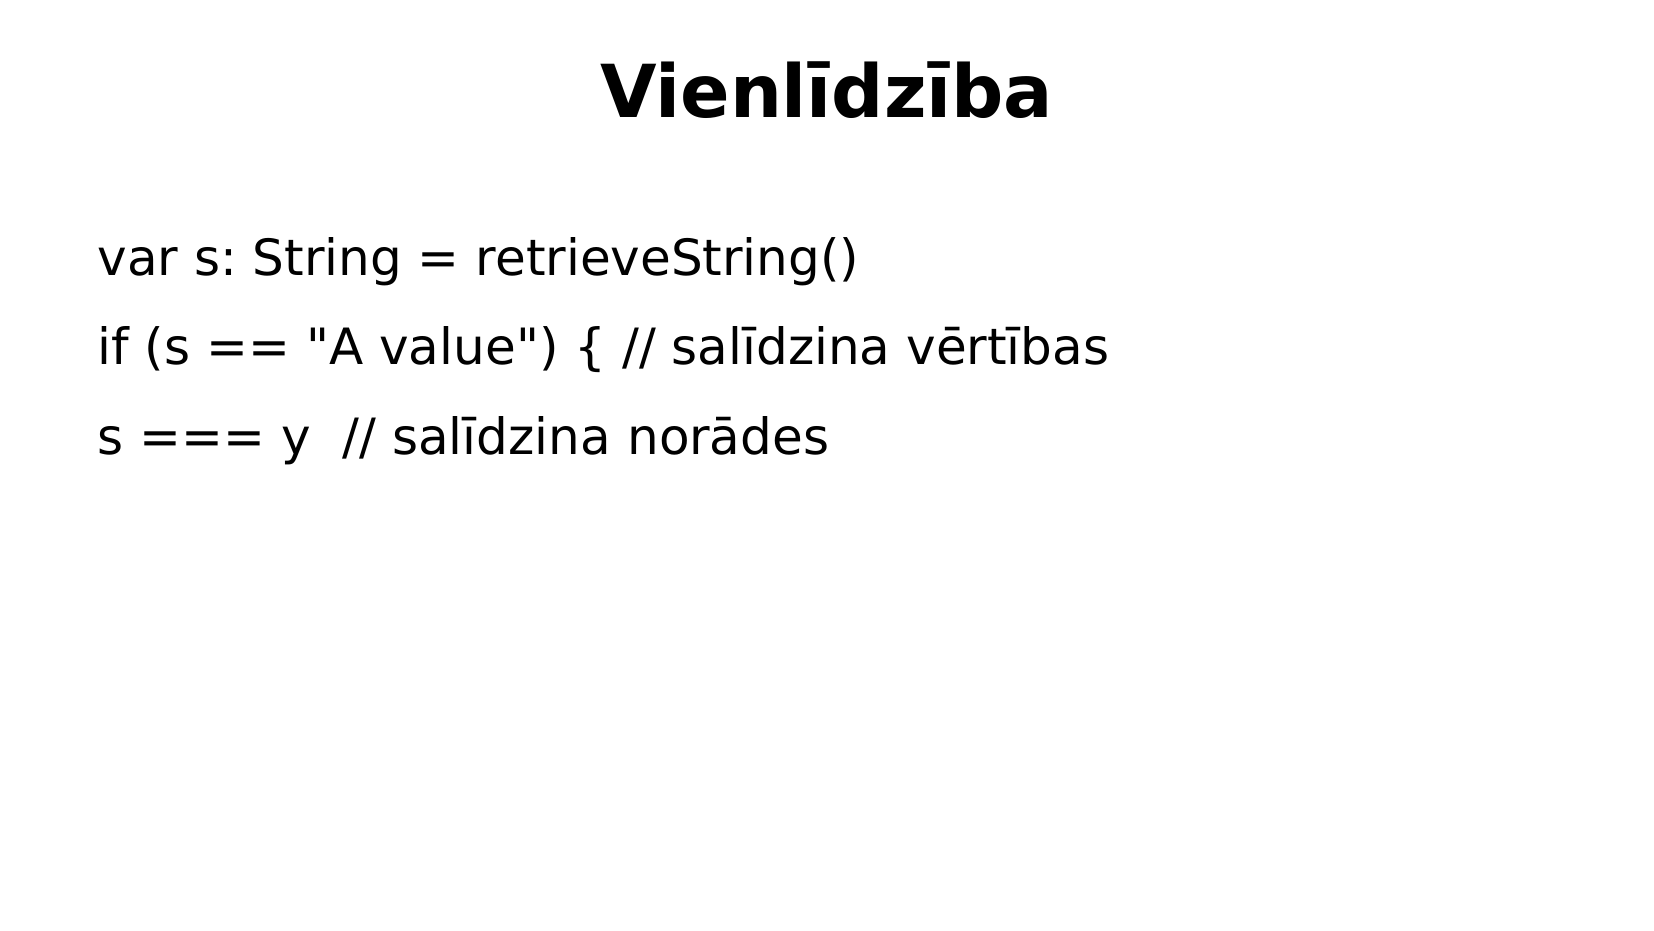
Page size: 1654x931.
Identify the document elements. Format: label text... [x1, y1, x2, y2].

title Vienlīdzība [82, 37, 1571, 147]
list var s: String = retrieveString() if (s == "A value") { // salīdzina vērtības s === y // salīdzina norādes [82, 217, 1571, 758]
